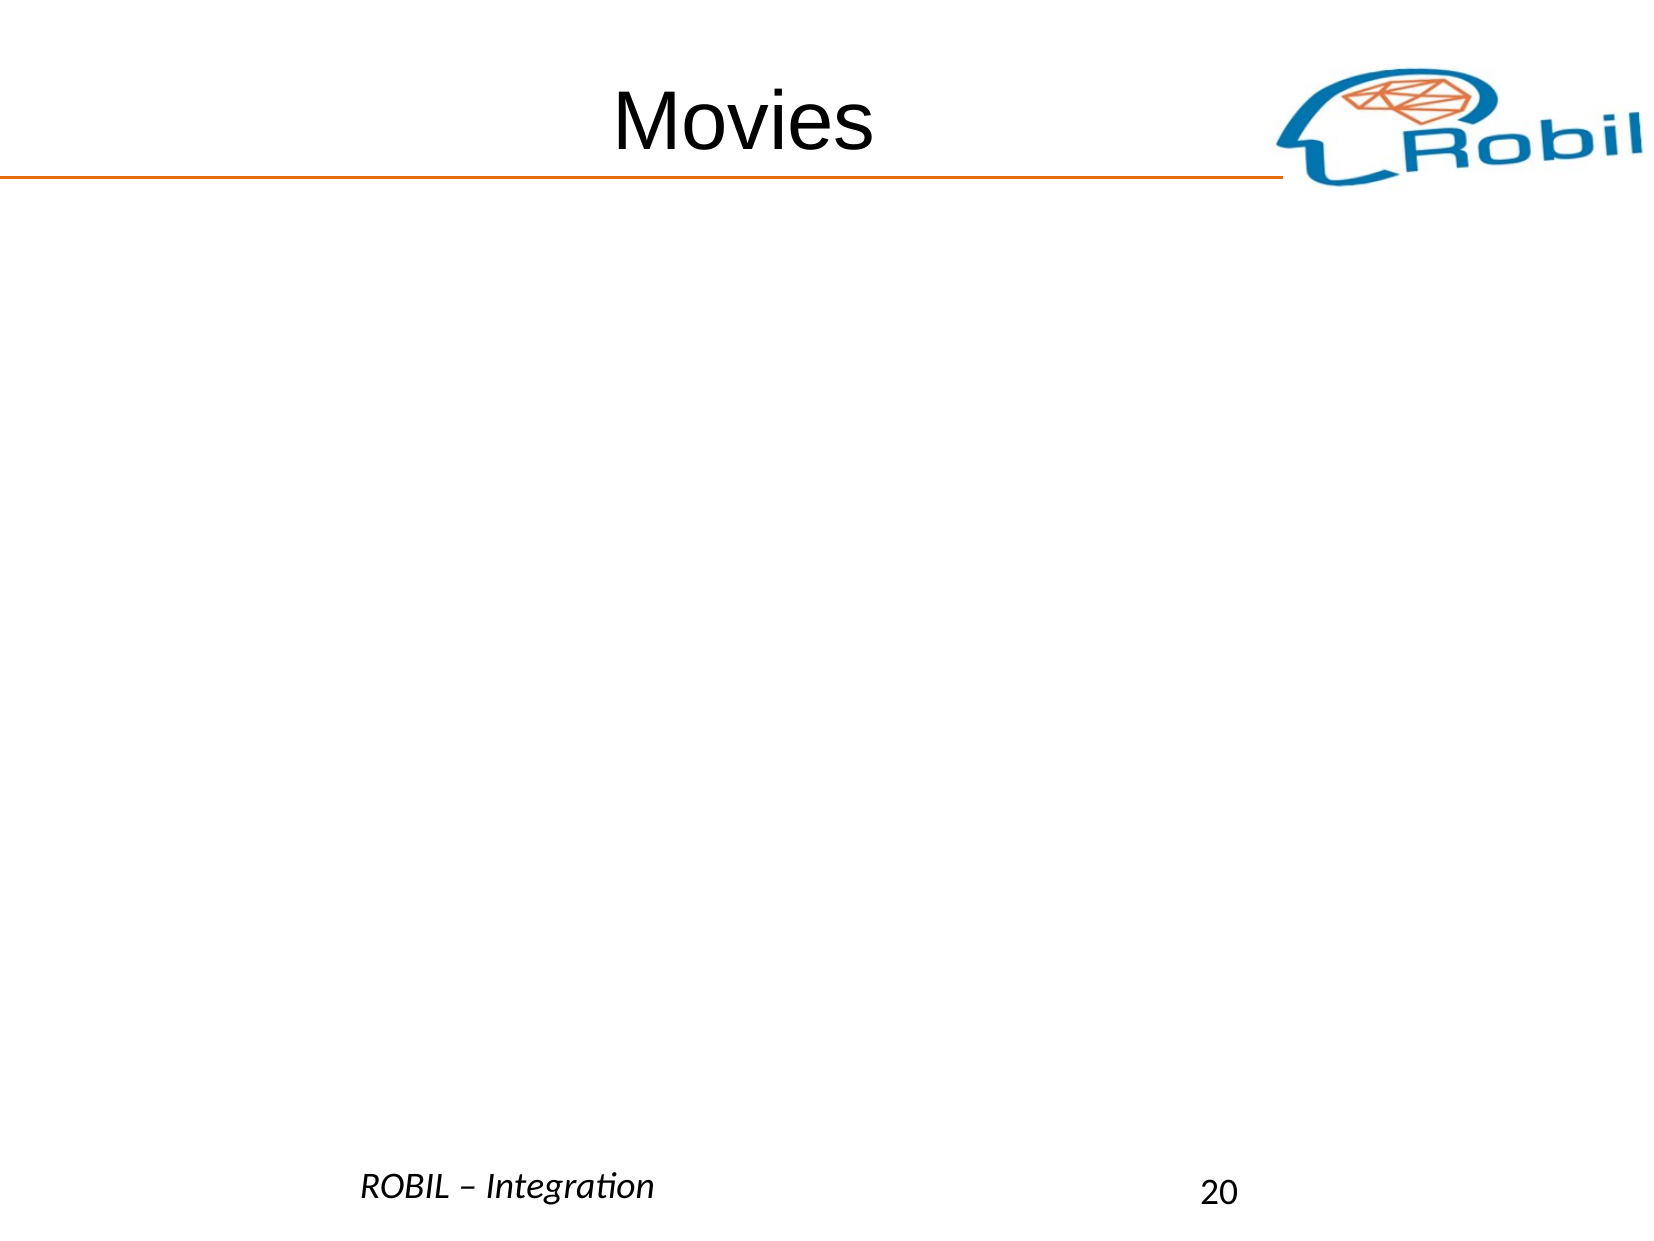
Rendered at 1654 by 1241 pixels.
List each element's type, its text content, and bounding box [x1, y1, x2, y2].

footer ROBIL – Integration [345, 1153, 1090, 1240]
text_box Movies [0, 65, 1488, 166]
slide_number <number> [1185, 1159, 1571, 1241]
picture [1269, 49, 1648, 191]
